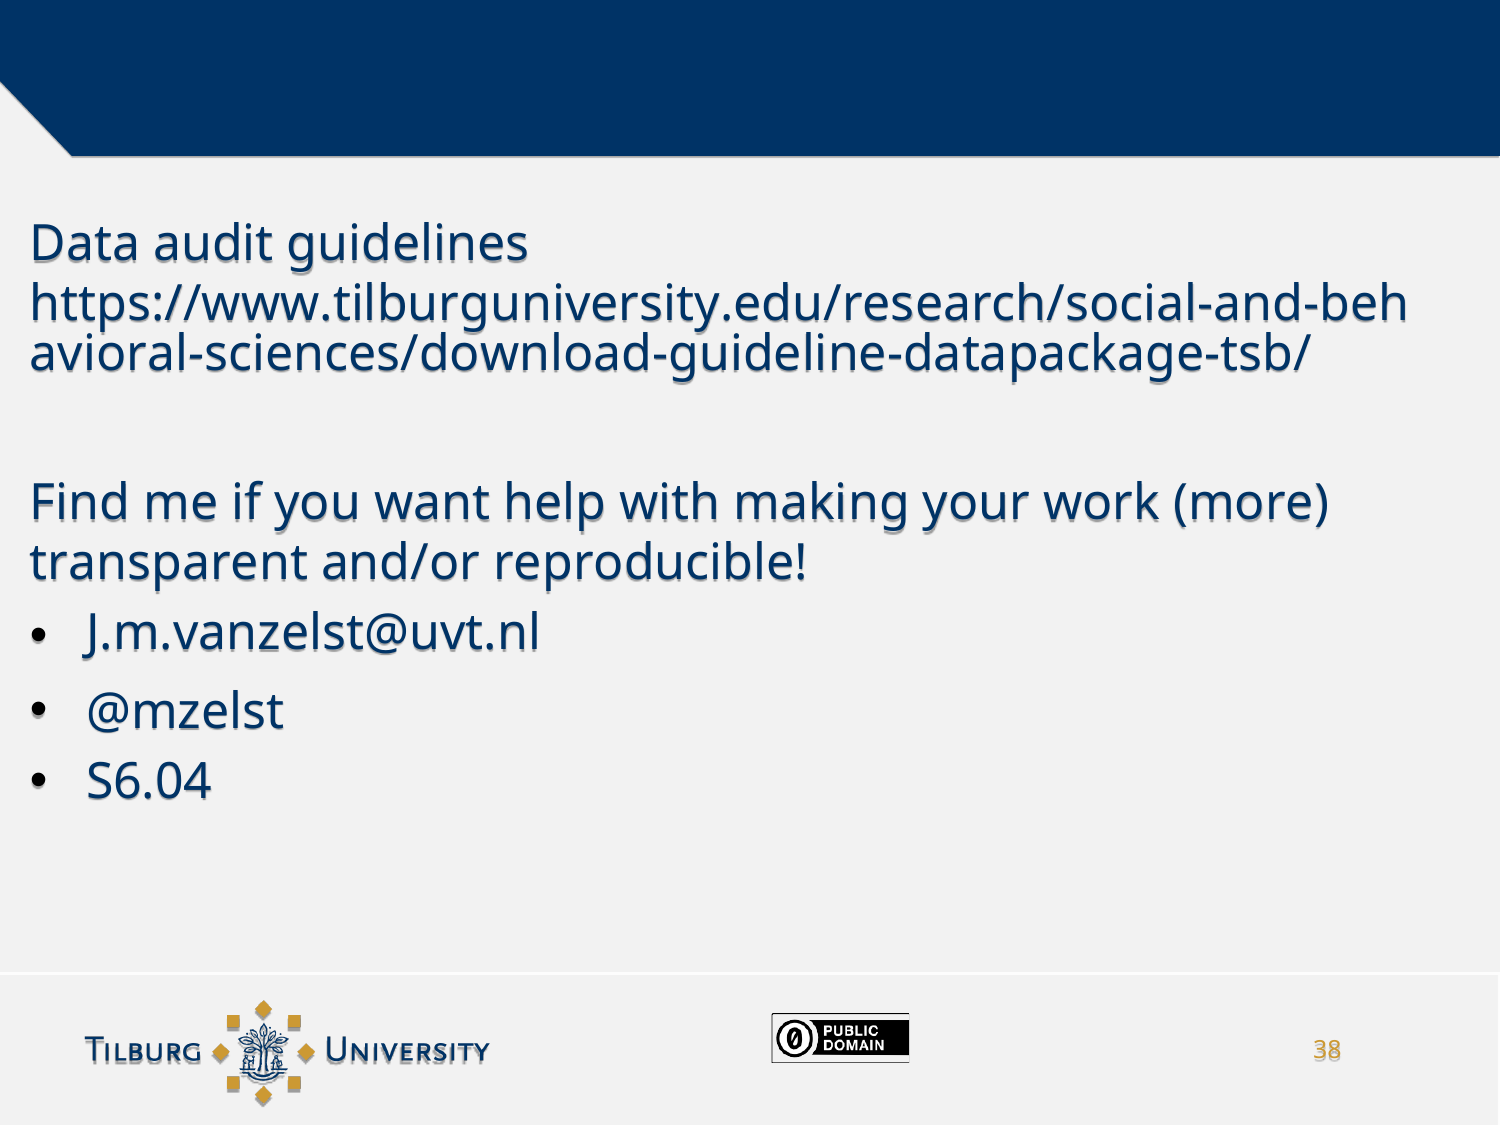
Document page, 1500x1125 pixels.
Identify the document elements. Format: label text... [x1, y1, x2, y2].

text_box [1298, 1026, 1426, 1087]
text_box [772, 1014, 909, 1062]
text_box Data audit guidelines https://www.tilburguniversity.edu/research/social-and-behavioral-sciences/download-guideline-datapackage-tsb/ Find me if you want help with making your work (more) transparent and/or reproducible! J.m.vanzelst@uvt.nl @mzelst S6.04 [14, 202, 1450, 971]
